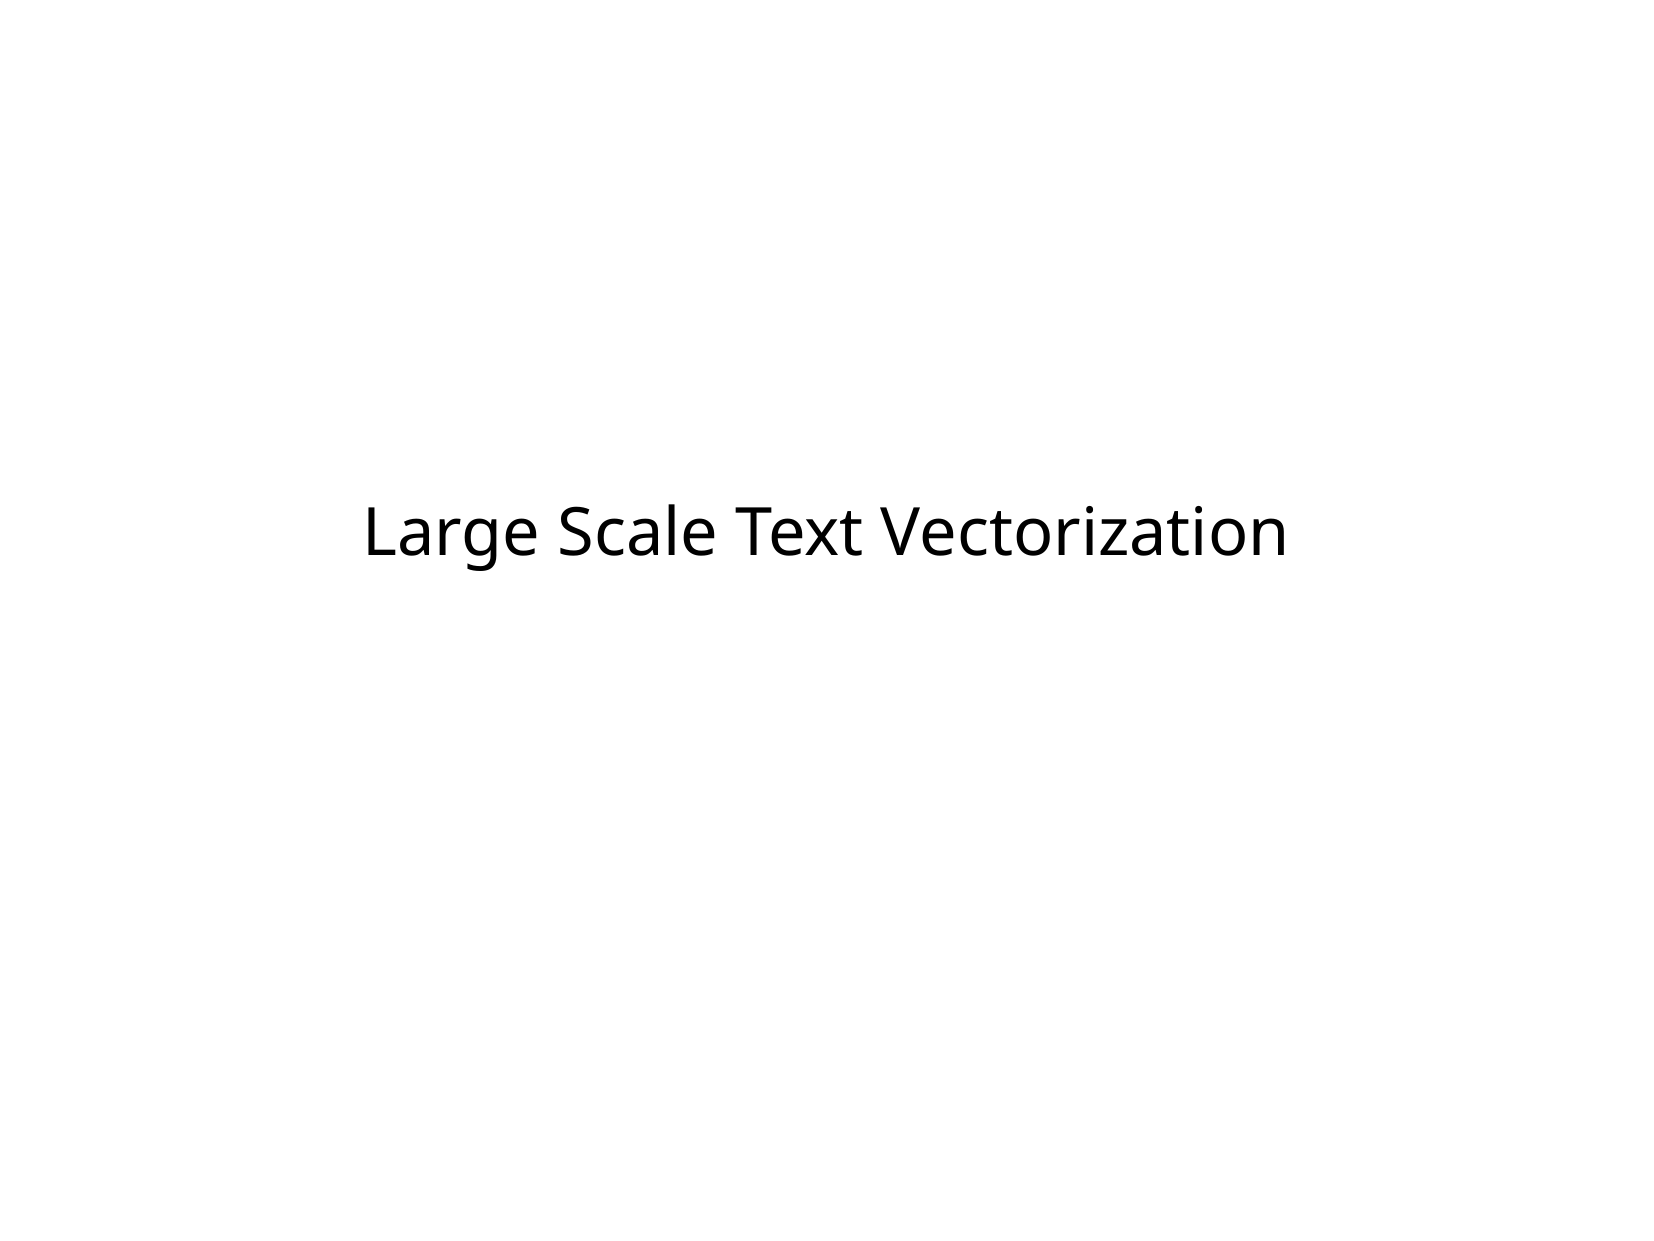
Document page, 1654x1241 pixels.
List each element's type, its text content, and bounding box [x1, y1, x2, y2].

subtitle Large Scale Text Vectorization [82, 49, 1571, 1010]
